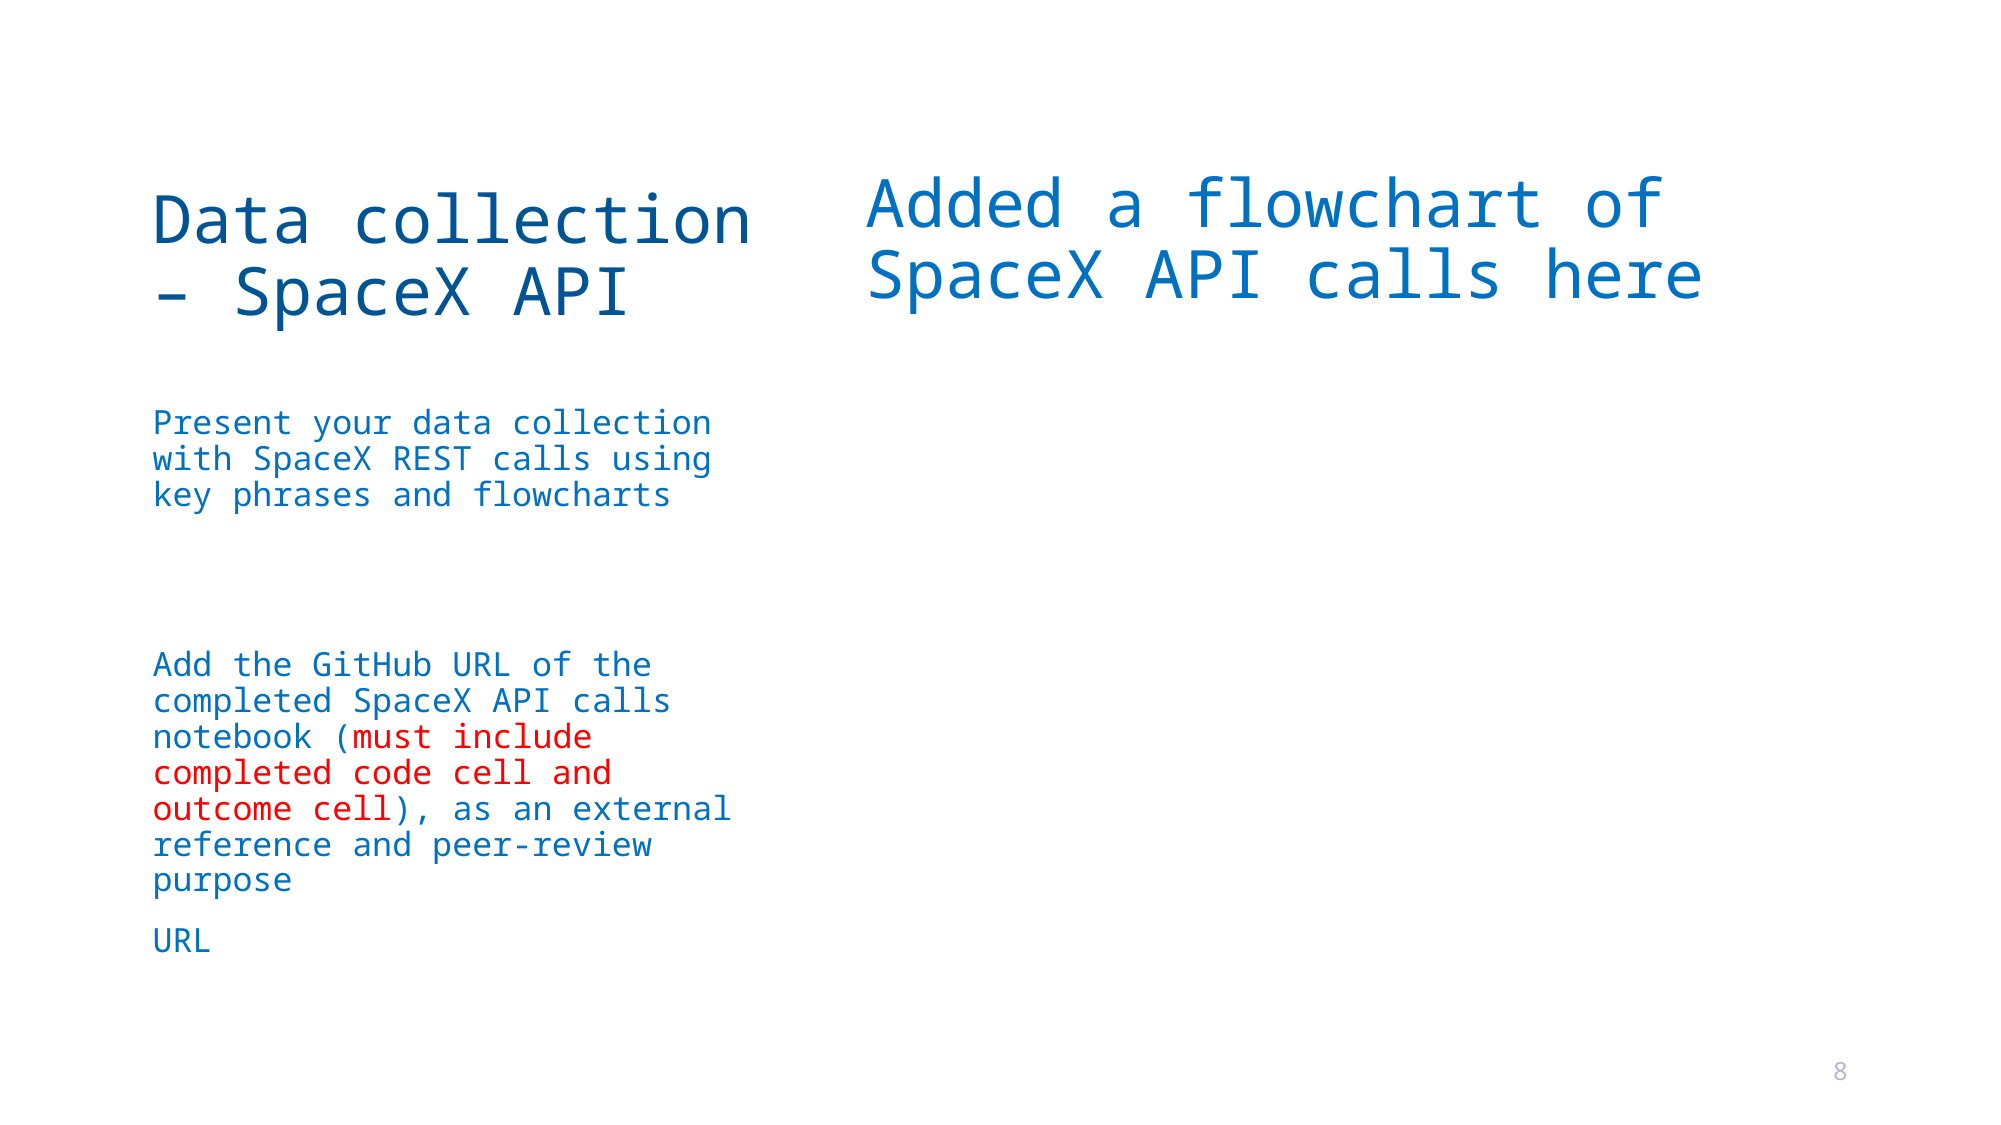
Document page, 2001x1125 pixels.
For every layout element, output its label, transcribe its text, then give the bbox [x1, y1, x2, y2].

slide_number 36 [1412, 1042, 1863, 1103]
list Added a flowchart of SpaceX API calls here [850, 161, 1863, 962]
list Present your data collection with SpaceX REST calls using key phrases and flowcharts Add the GitHub URL of the completed SpaceX API calls notebook (must include completed code cell and outcome cell), as an external reference and peer-review purpose URL [137, 337, 783, 963]
title Data collection – SpaceX API [137, 75, 783, 337]
